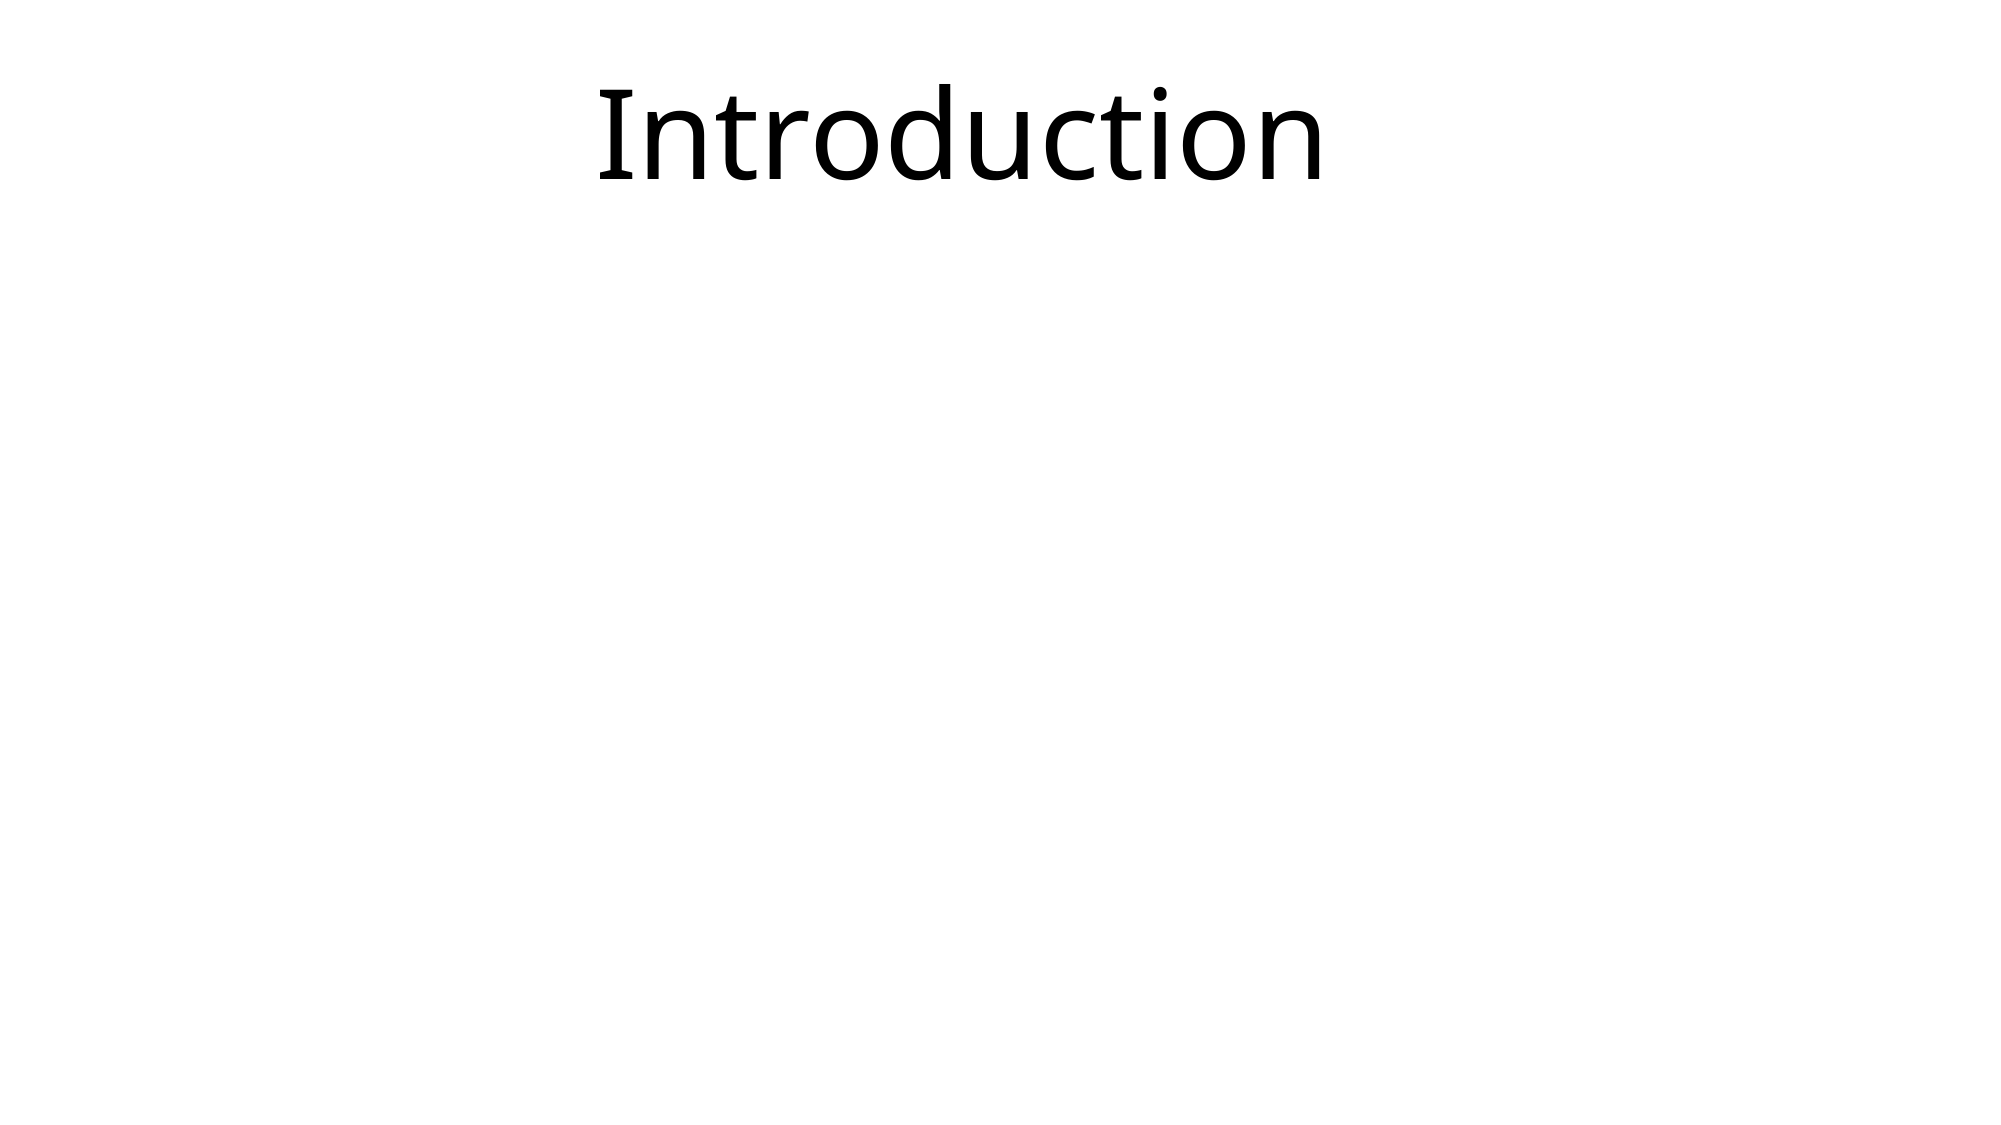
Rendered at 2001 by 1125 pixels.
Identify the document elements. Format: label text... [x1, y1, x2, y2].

title Introduction [212, 0, 1713, 215]
